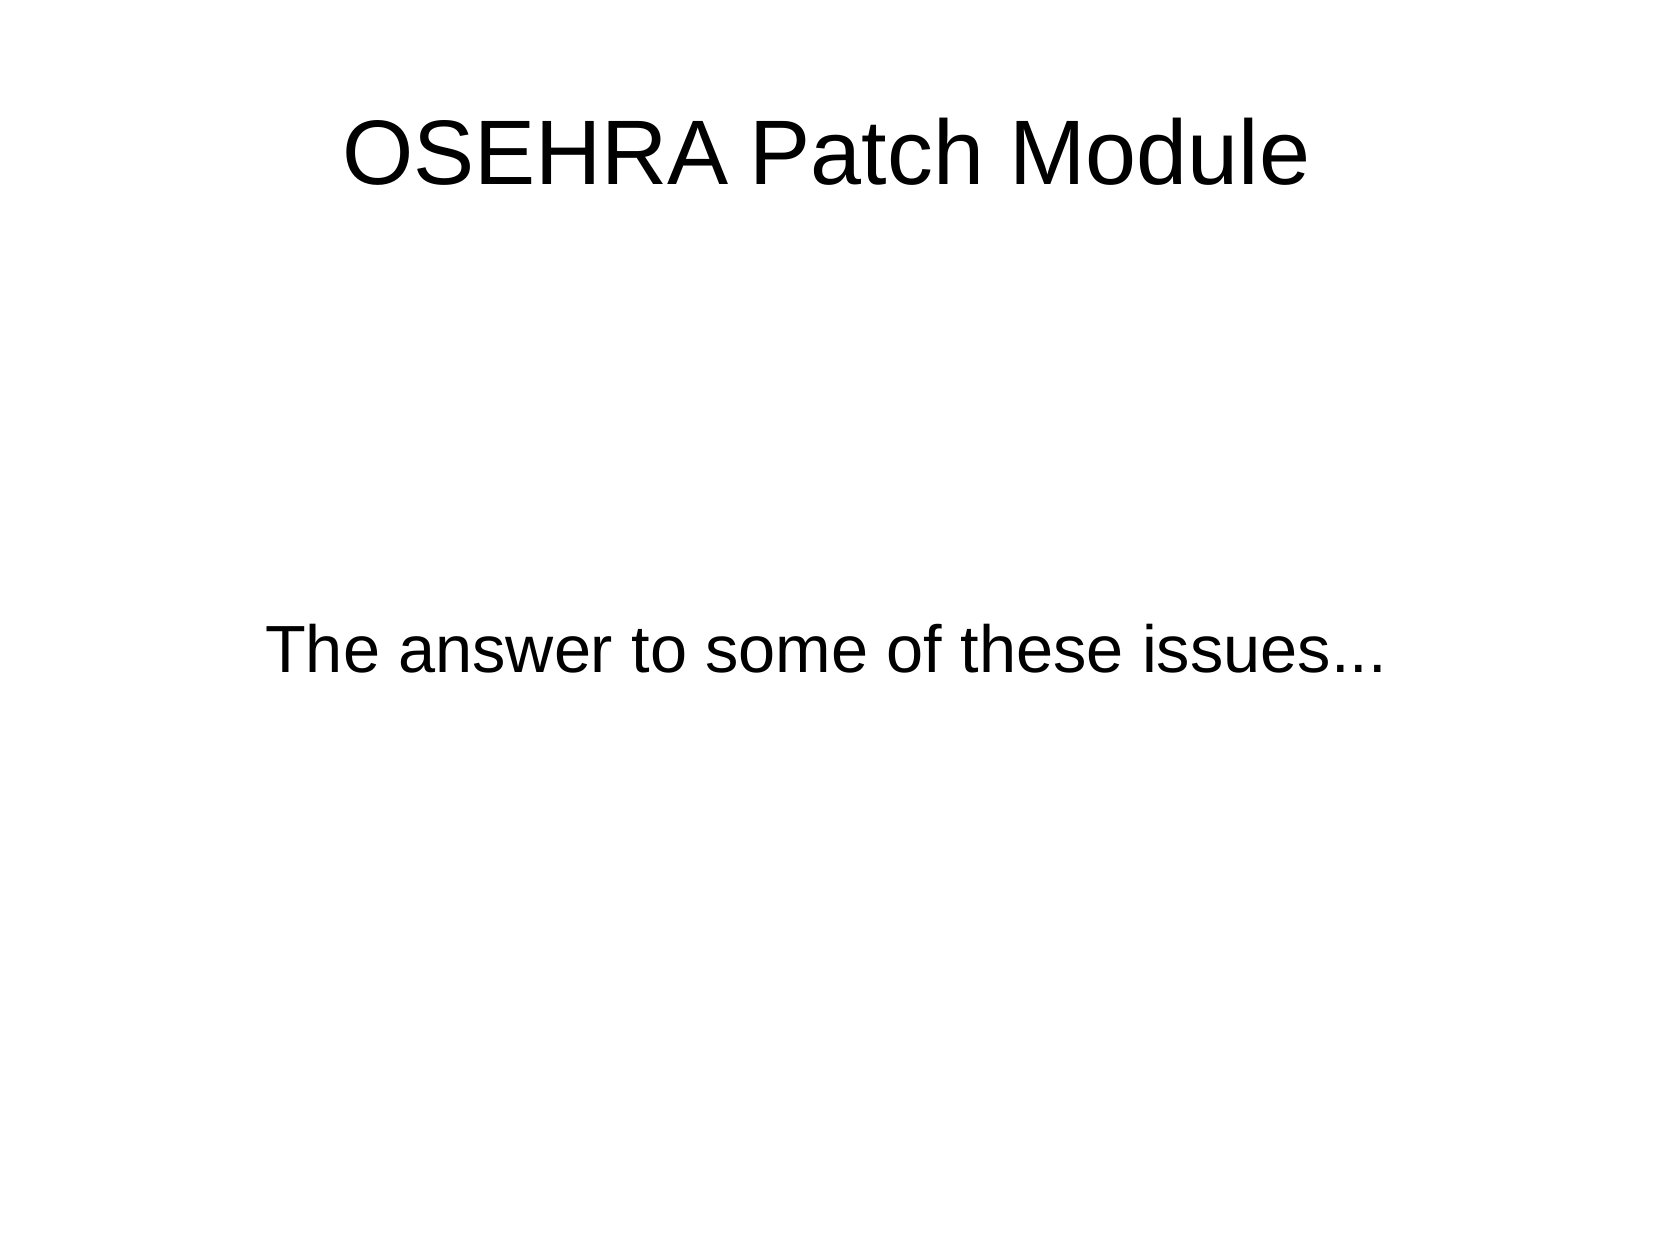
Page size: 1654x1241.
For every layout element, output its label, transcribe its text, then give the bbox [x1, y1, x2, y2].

title OSEHRA Patch Module [82, 49, 1571, 257]
subtitle The answer to some of these issues... [82, 290, 1571, 1010]
